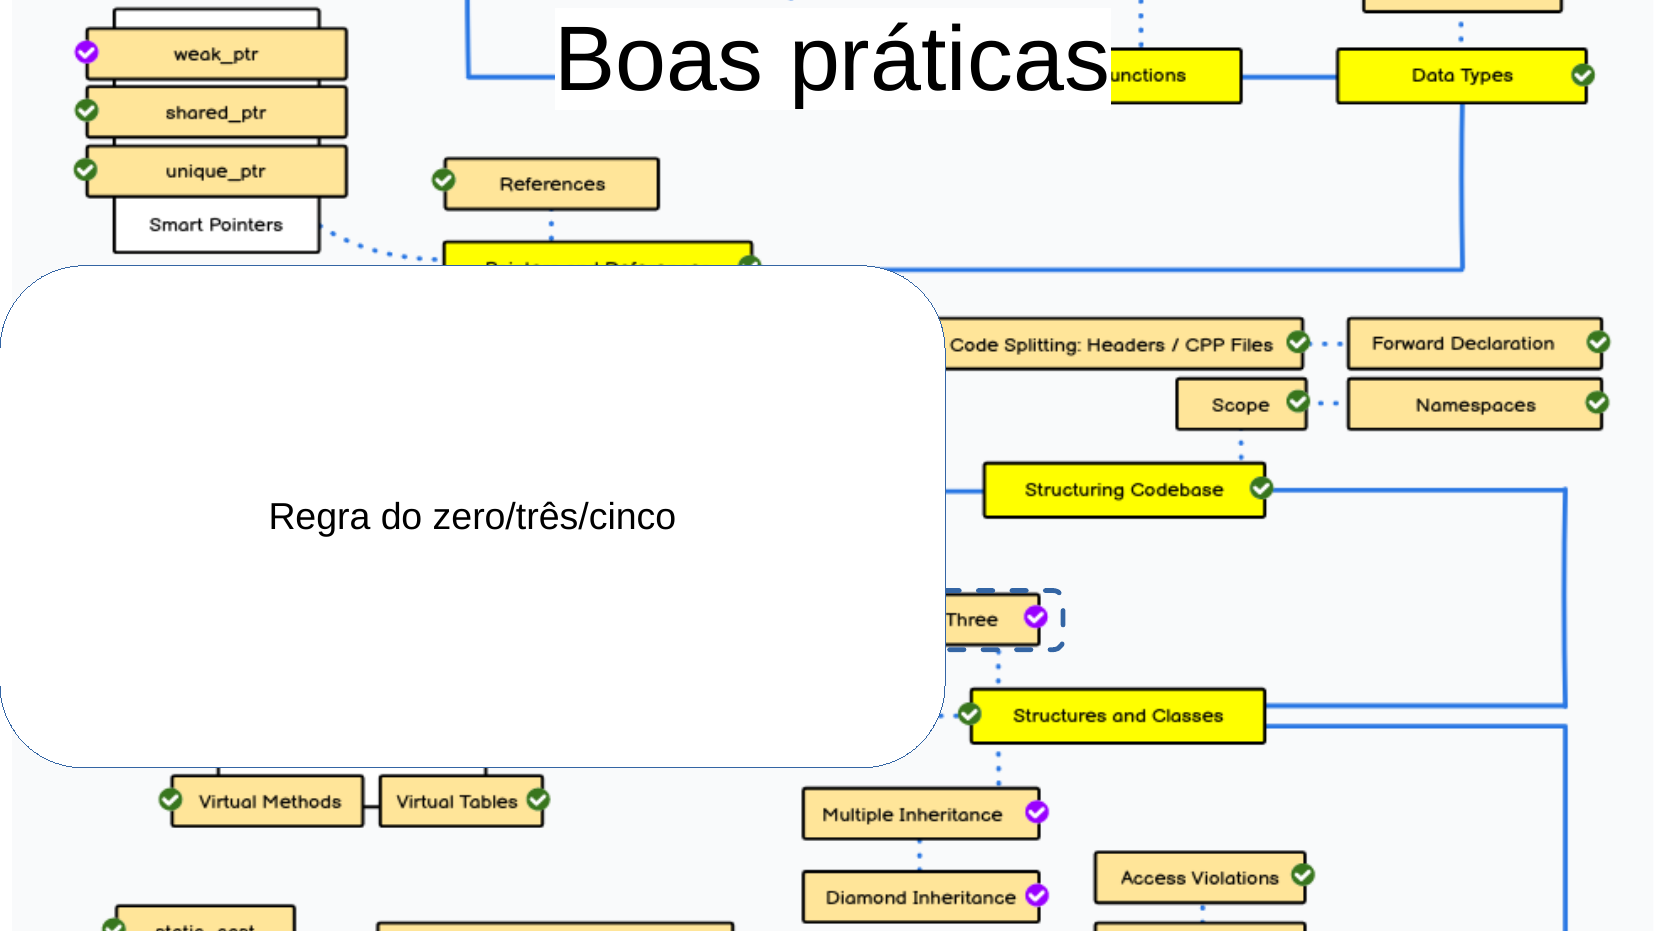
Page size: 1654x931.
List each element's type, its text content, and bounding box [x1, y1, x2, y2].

picture [12, 0, 1654, 931]
text_box Regra do zero/três/cinco [0, 265, 946, 768]
title Boas práticas [88, 0, 1577, 119]
